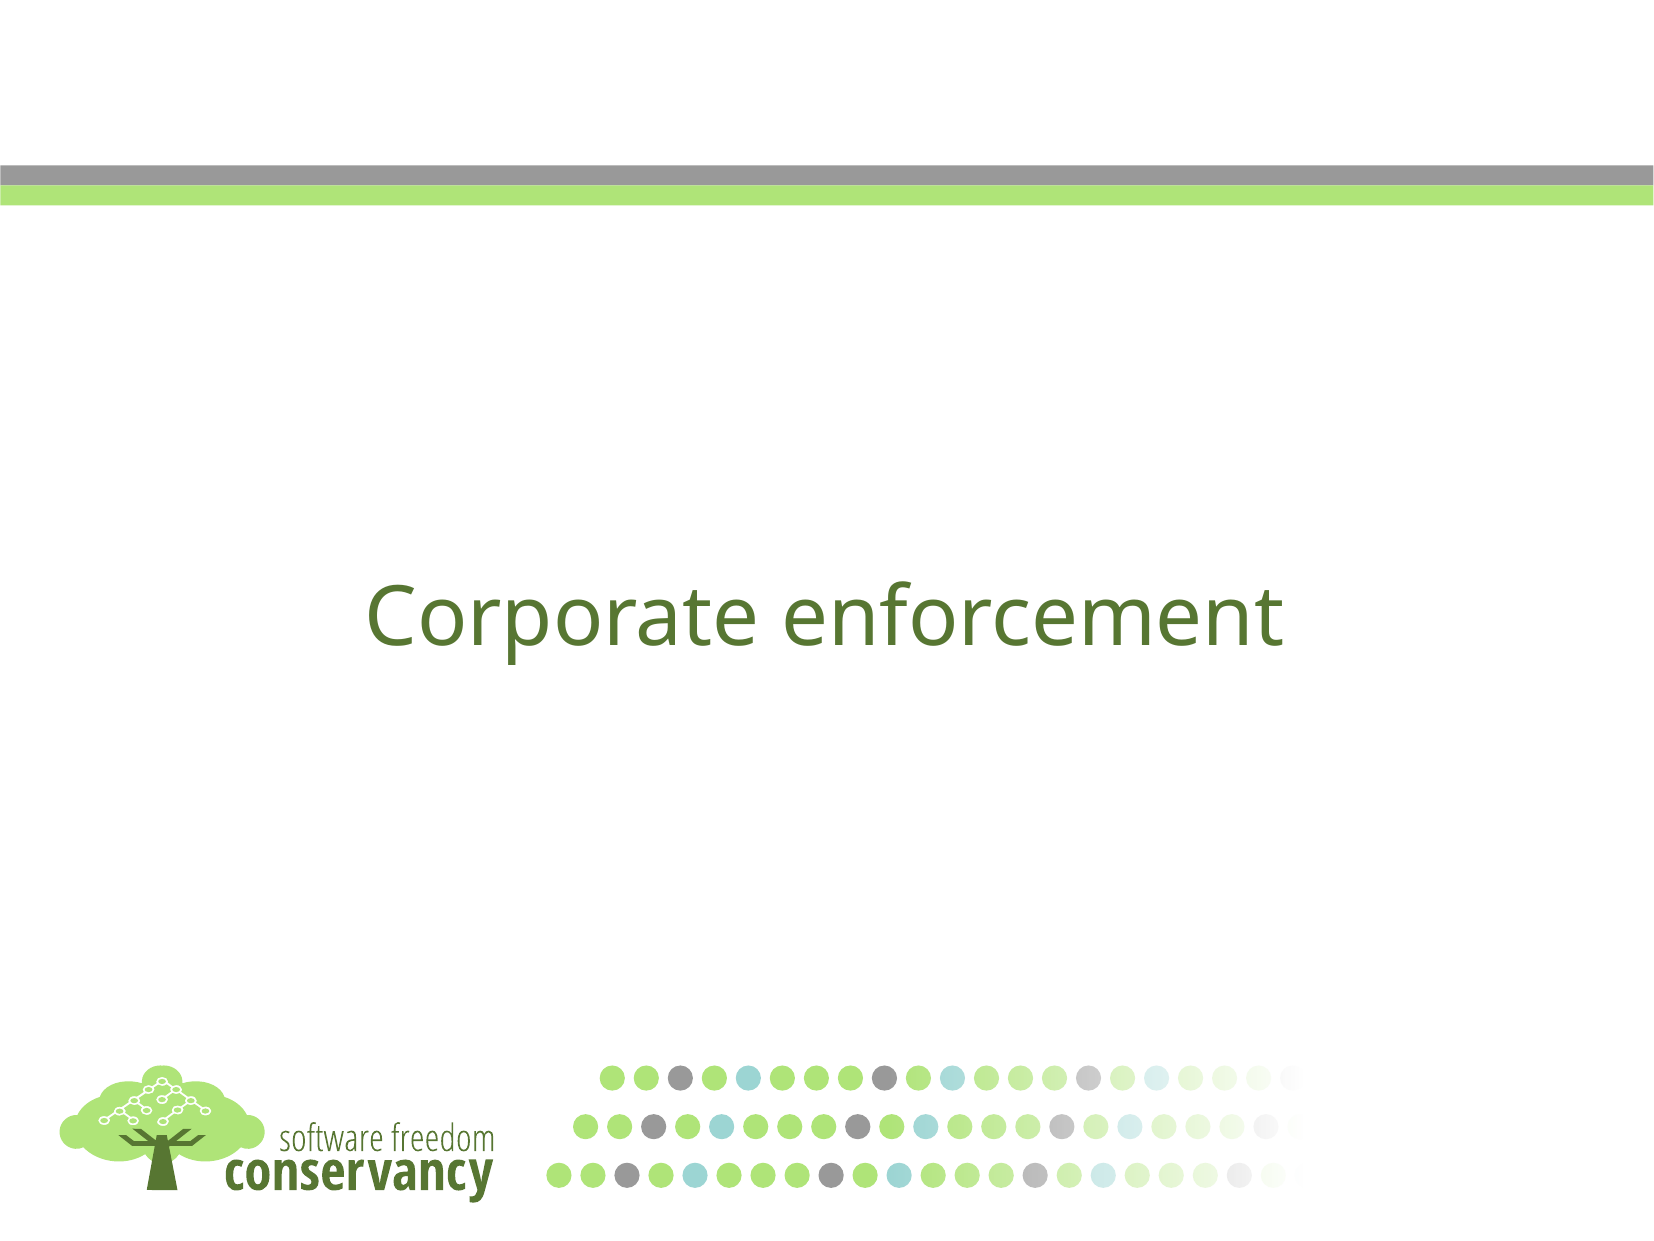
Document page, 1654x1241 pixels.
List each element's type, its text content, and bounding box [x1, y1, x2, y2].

title Corporate enforcement [165, 467, 1456, 760]
